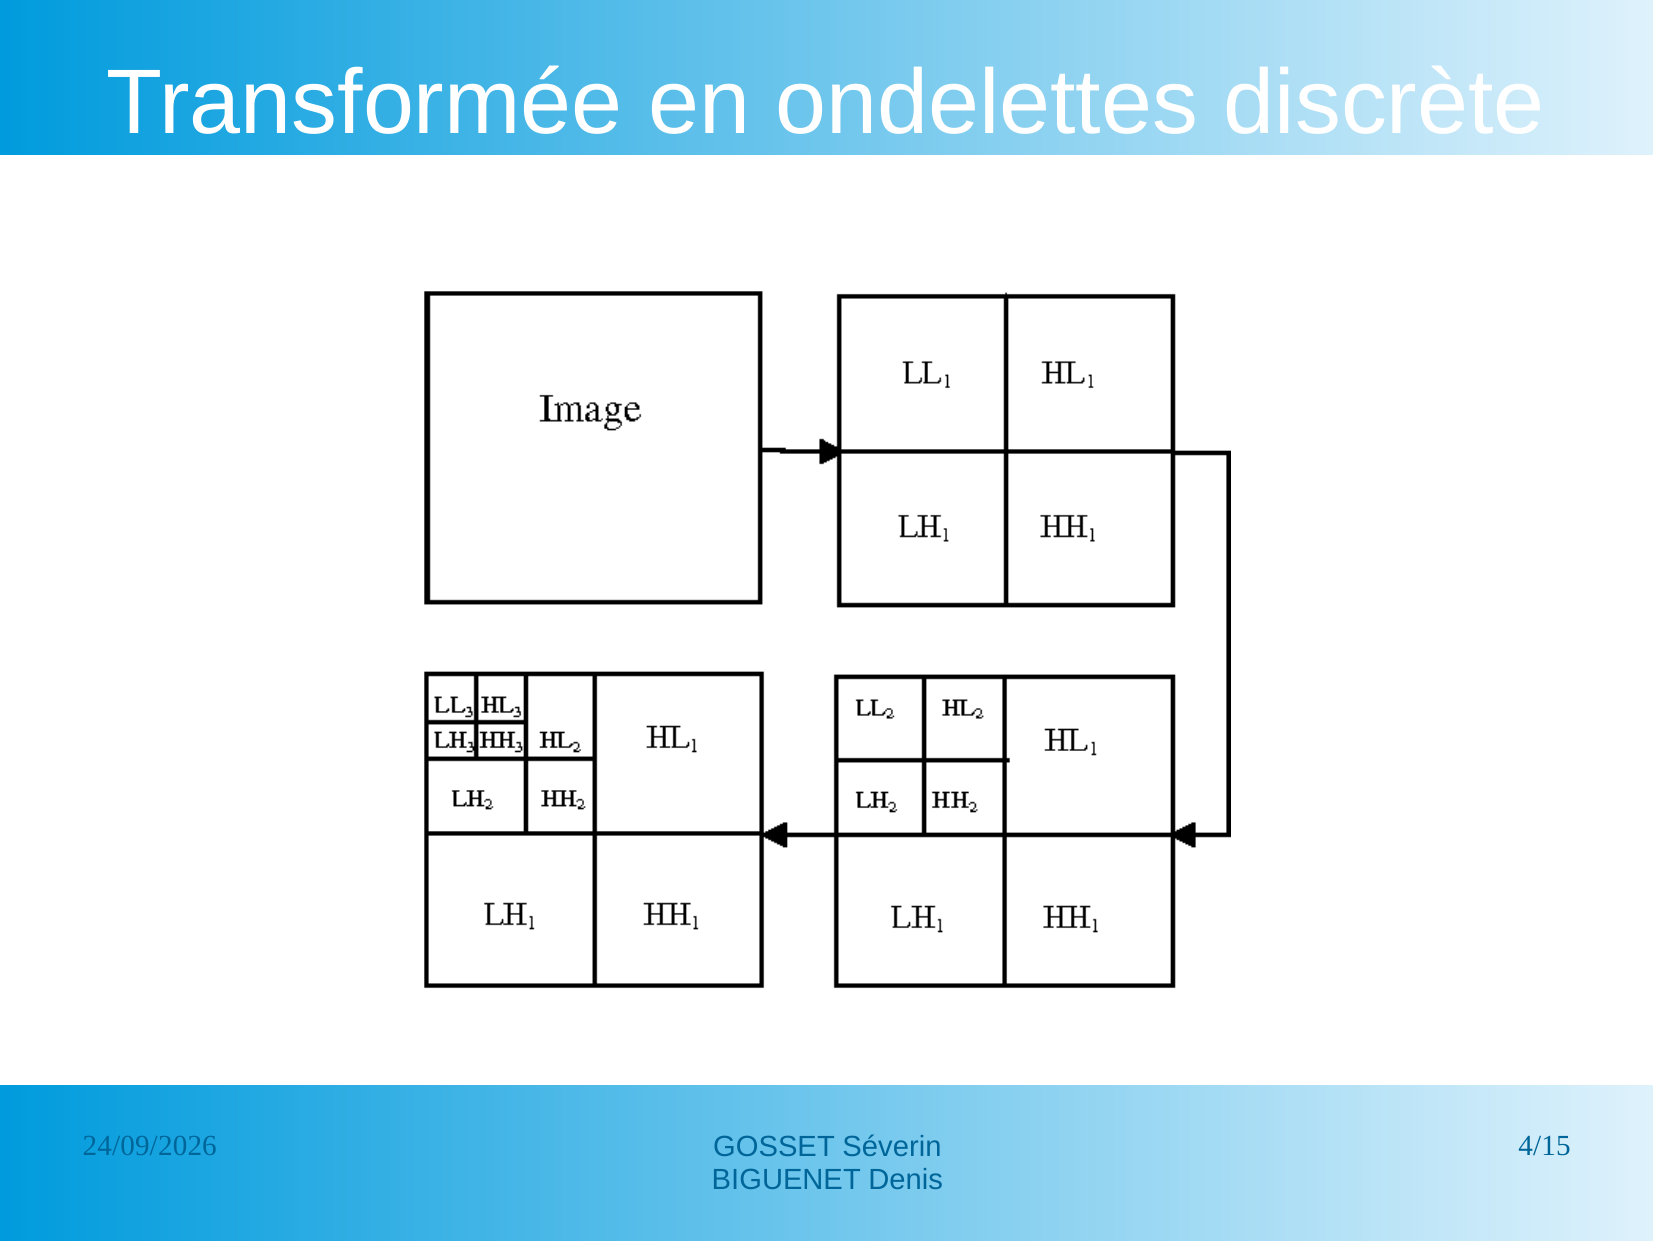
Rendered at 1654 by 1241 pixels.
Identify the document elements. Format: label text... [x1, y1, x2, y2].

title Transformée en ondelettes discrète [82, 49, 1571, 155]
picture [423, 290, 1231, 1010]
